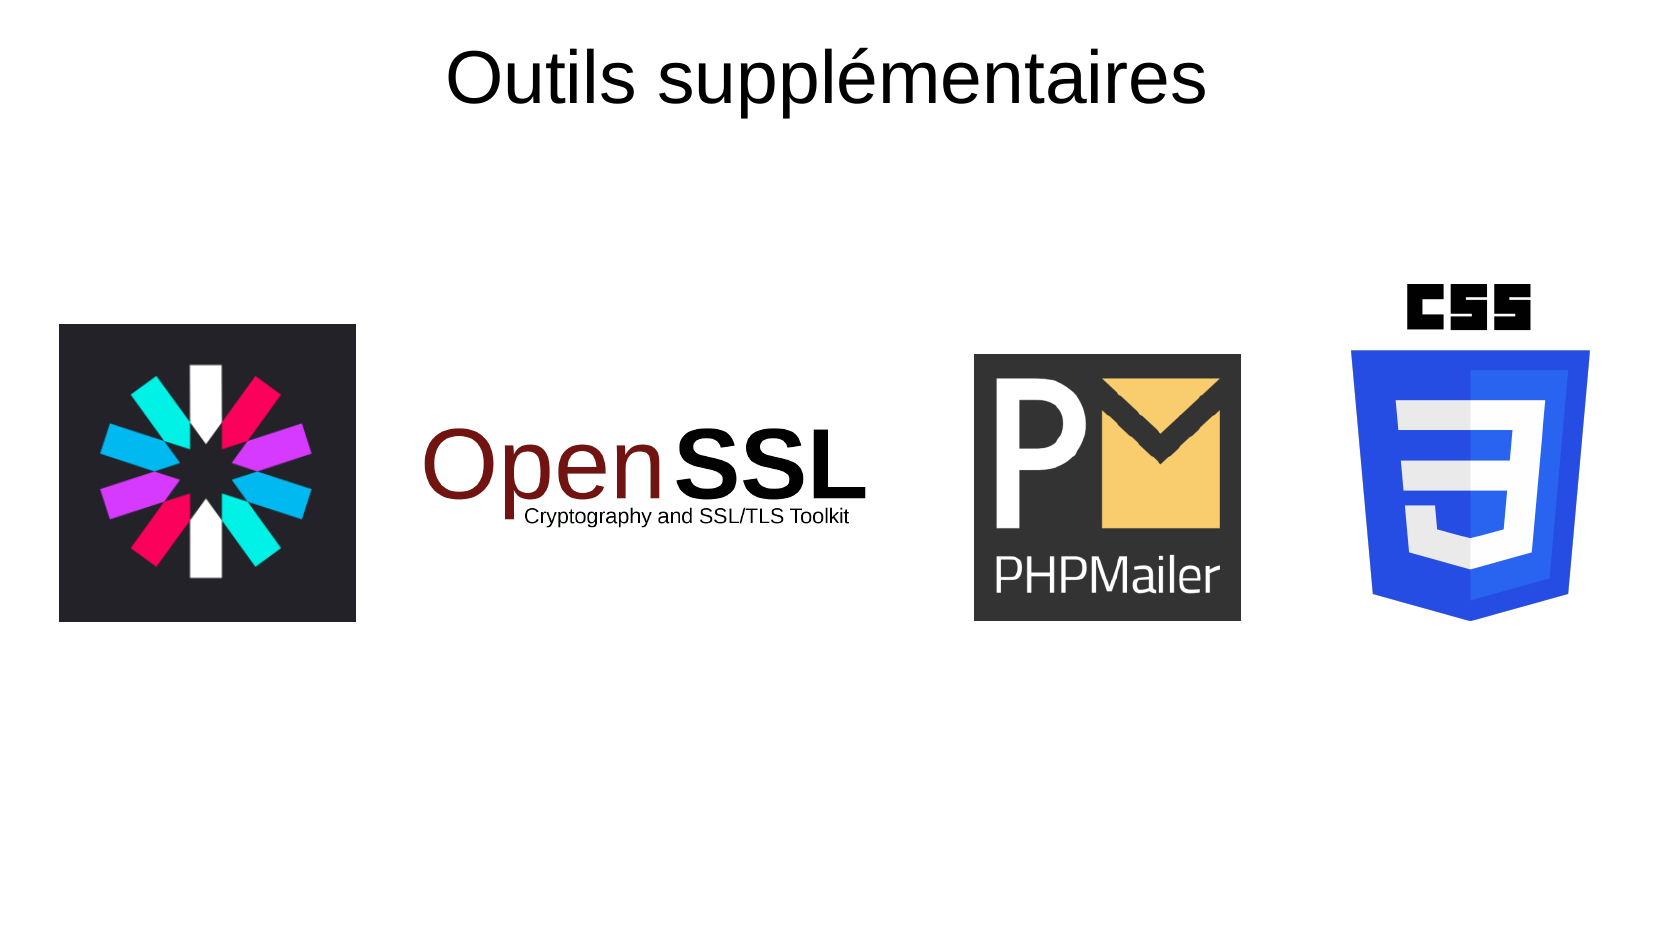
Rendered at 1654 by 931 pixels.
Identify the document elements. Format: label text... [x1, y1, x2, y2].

picture [413, 413, 876, 540]
picture [1351, 284, 1590, 621]
title Outils supplémentaires [82, 0, 1571, 156]
picture [974, 354, 1241, 621]
picture [59, 324, 356, 622]
